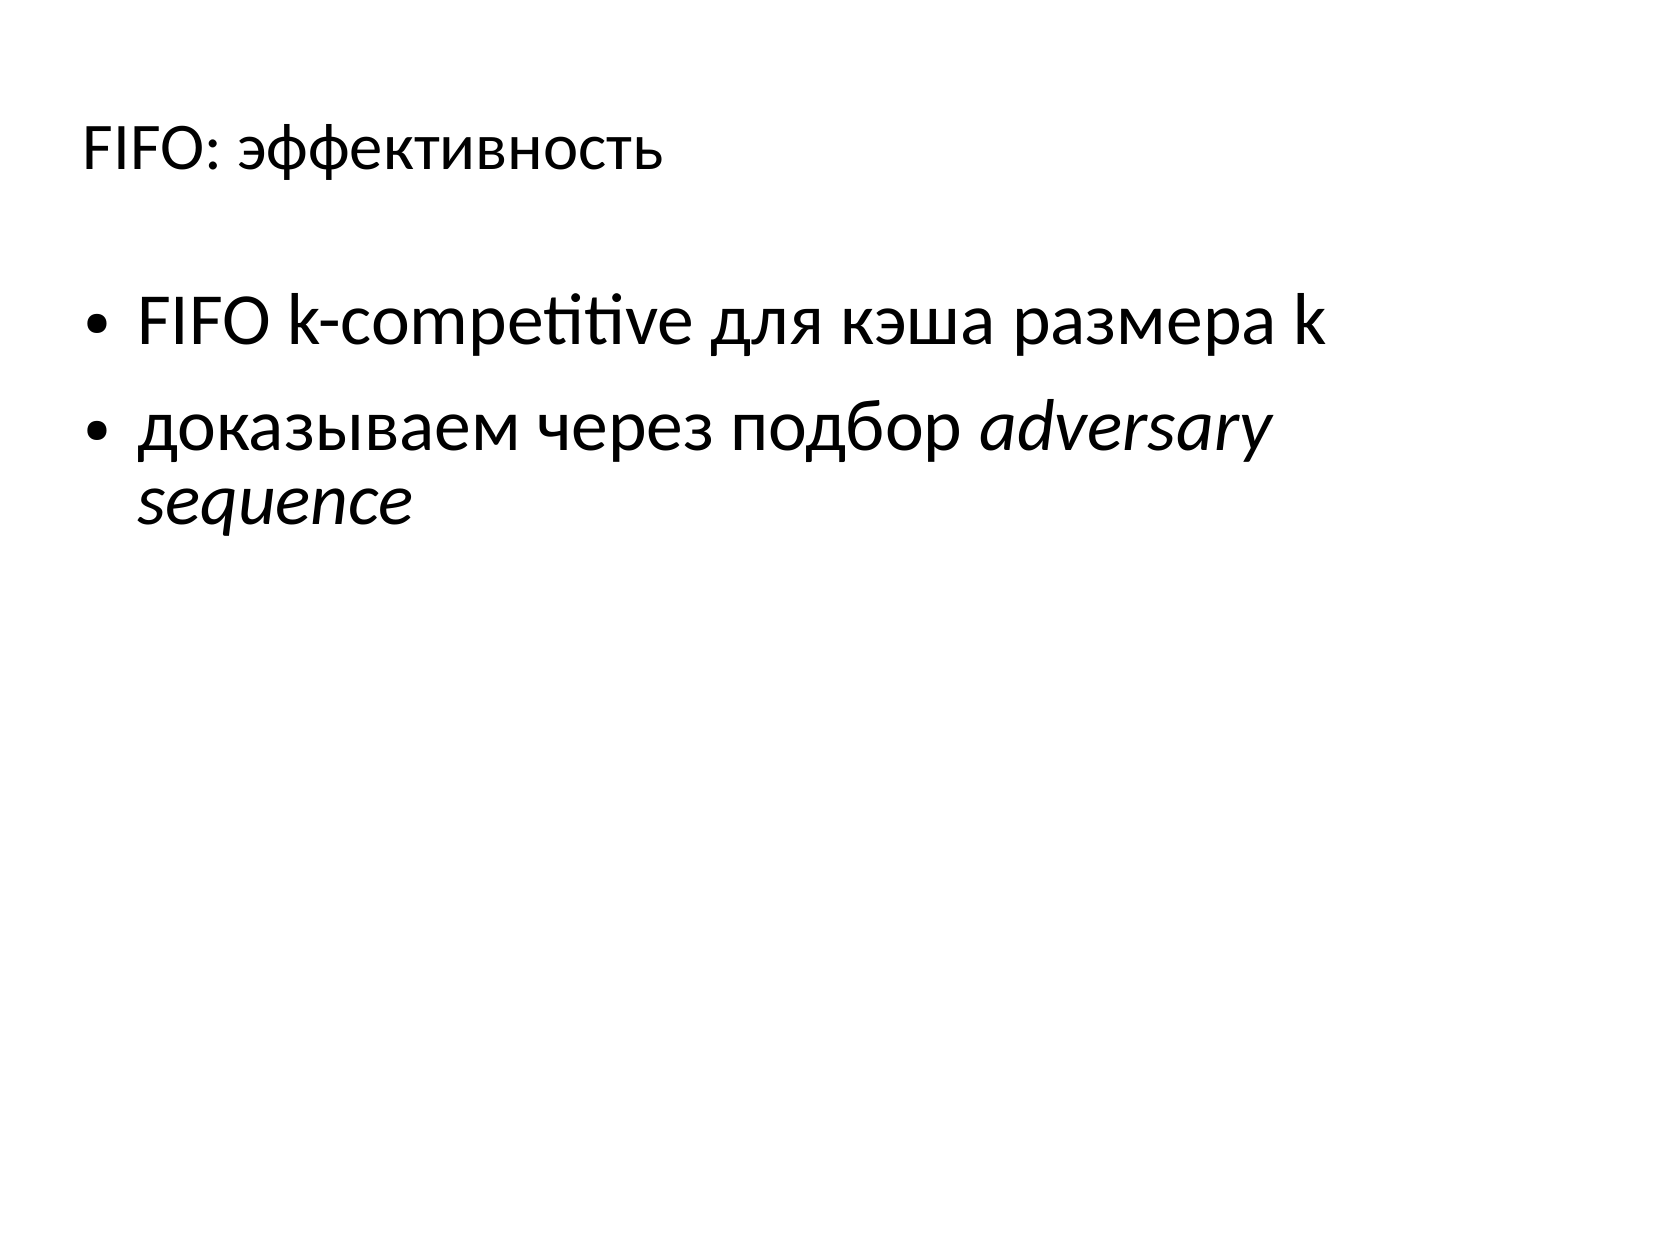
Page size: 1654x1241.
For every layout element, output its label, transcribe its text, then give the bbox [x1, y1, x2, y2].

list FIFO k-competitive для кэша размера k доказываем через подбор adversary sequence [66, 289, 1555, 1108]
title FIFO: эффективность [82, 49, 1571, 257]
